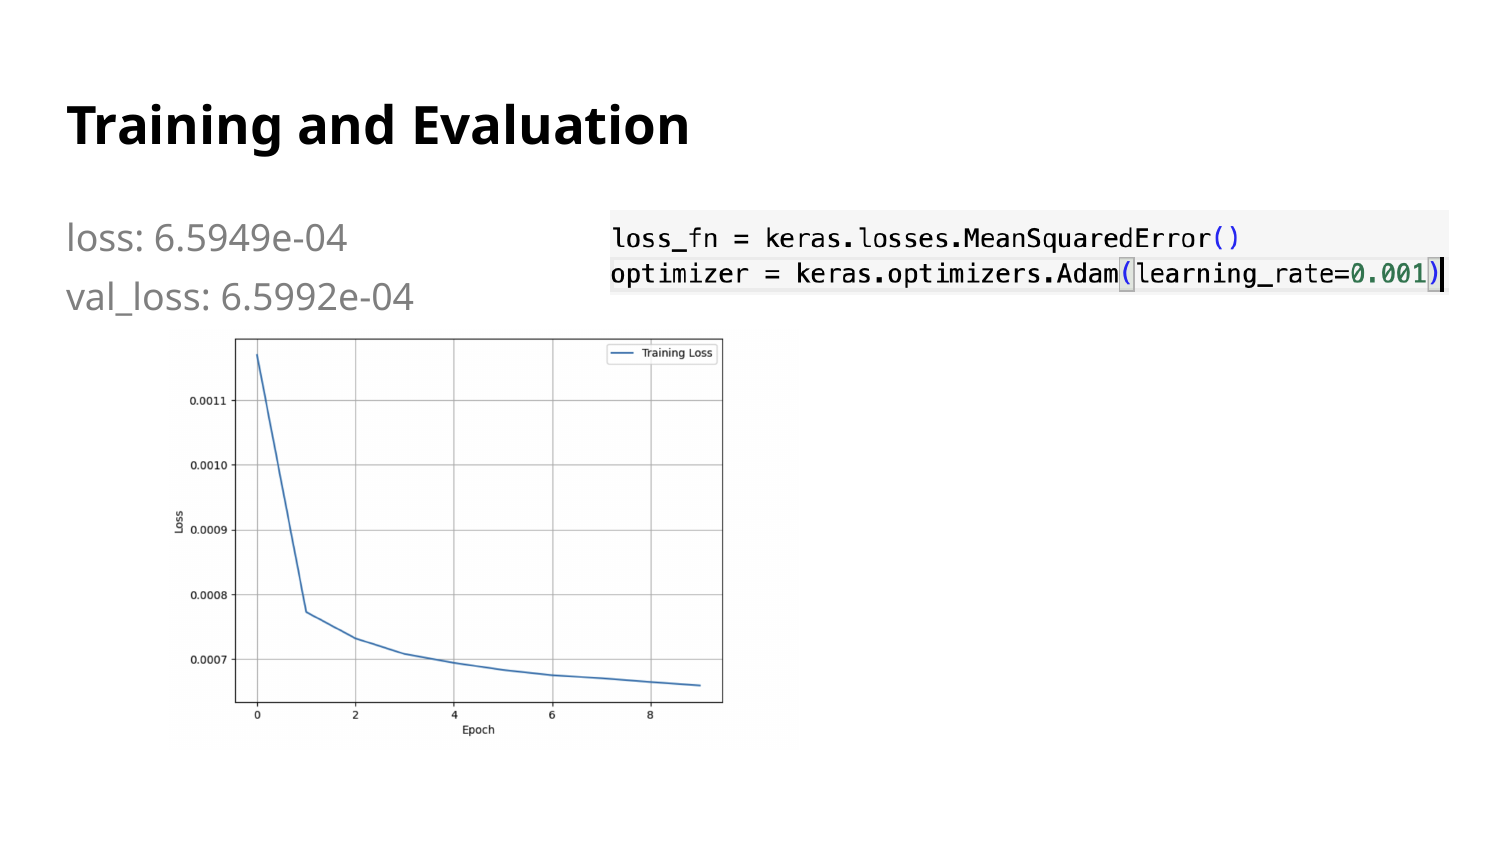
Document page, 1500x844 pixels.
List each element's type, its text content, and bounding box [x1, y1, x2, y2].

list loss: 6.5949e-04 val_loss: 6.5992e-04 [51, 189, 1449, 750]
picture [169, 329, 799, 750]
title Training and Evaluation [51, 72, 1449, 176]
picture [610, 210, 1449, 295]
